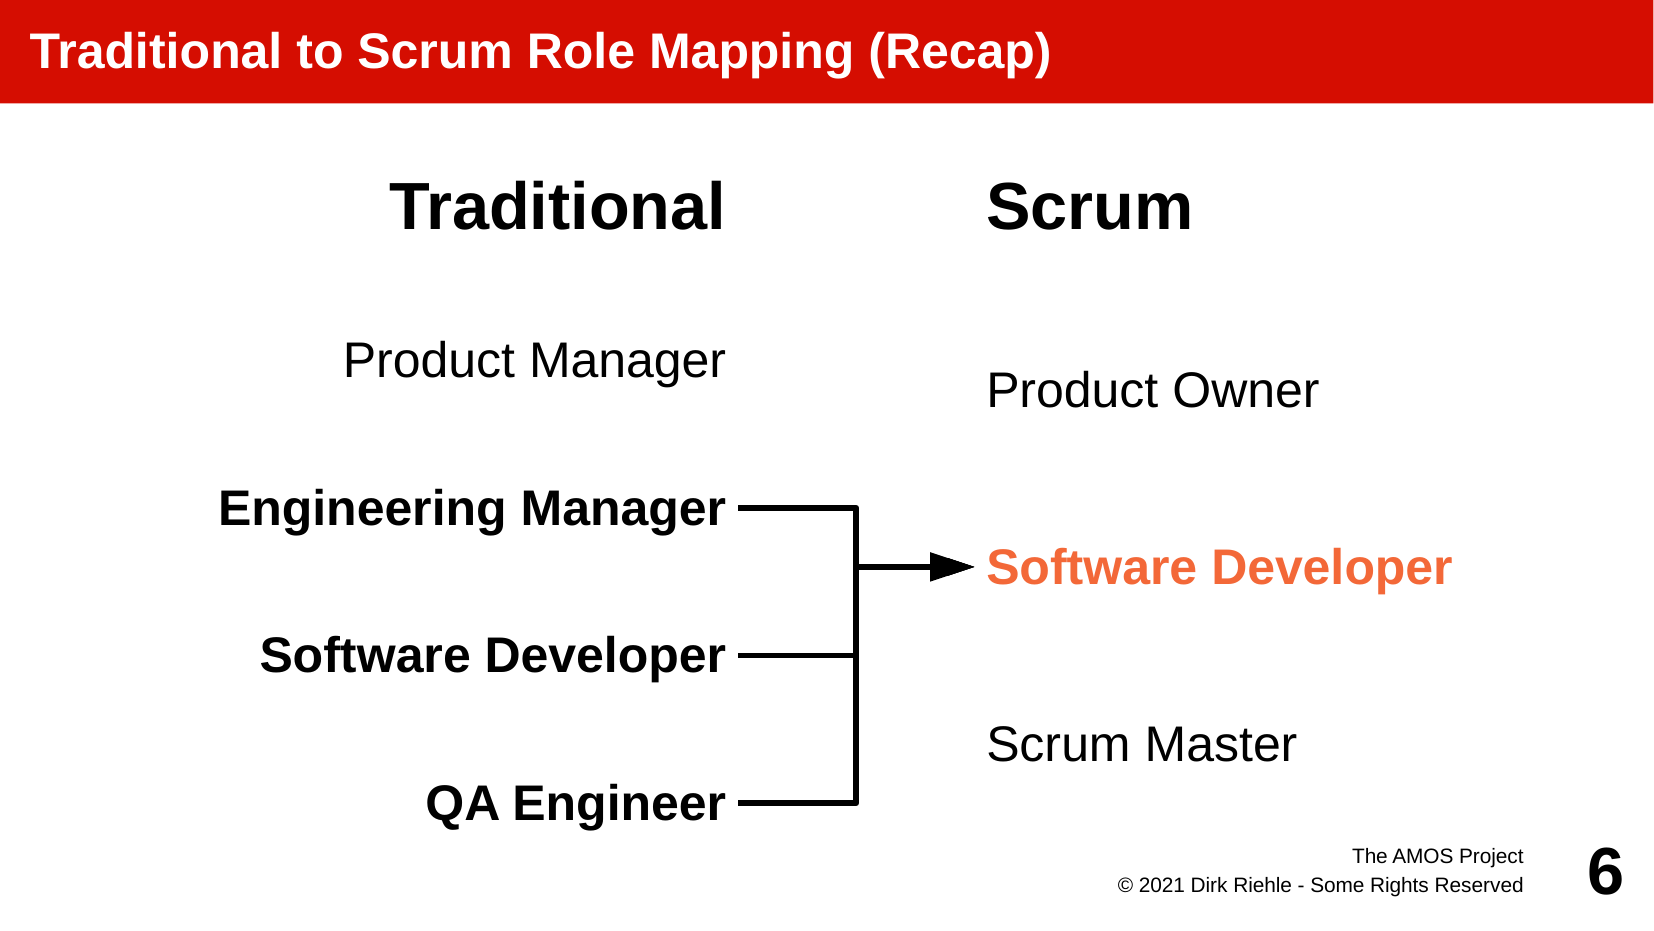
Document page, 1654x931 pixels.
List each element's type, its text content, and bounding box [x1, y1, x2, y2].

text_box Software Developer [59, 597, 739, 745]
text_box Engineering Manager [0, 419, 739, 597]
text_box Product Manager [147, 271, 739, 449]
text_box Traditional [147, 118, 739, 271]
text_box QA Engineer [147, 745, 739, 892]
text_box Product Owner [974, 271, 1654, 508]
text_box Software Developer [974, 448, 1625, 686]
text_box Scrum [974, 118, 1565, 271]
text_box Scrum Master [974, 686, 1565, 863]
title Traditional to Scrum Role Mapping (Recap) [0, 0, 1654, 104]
